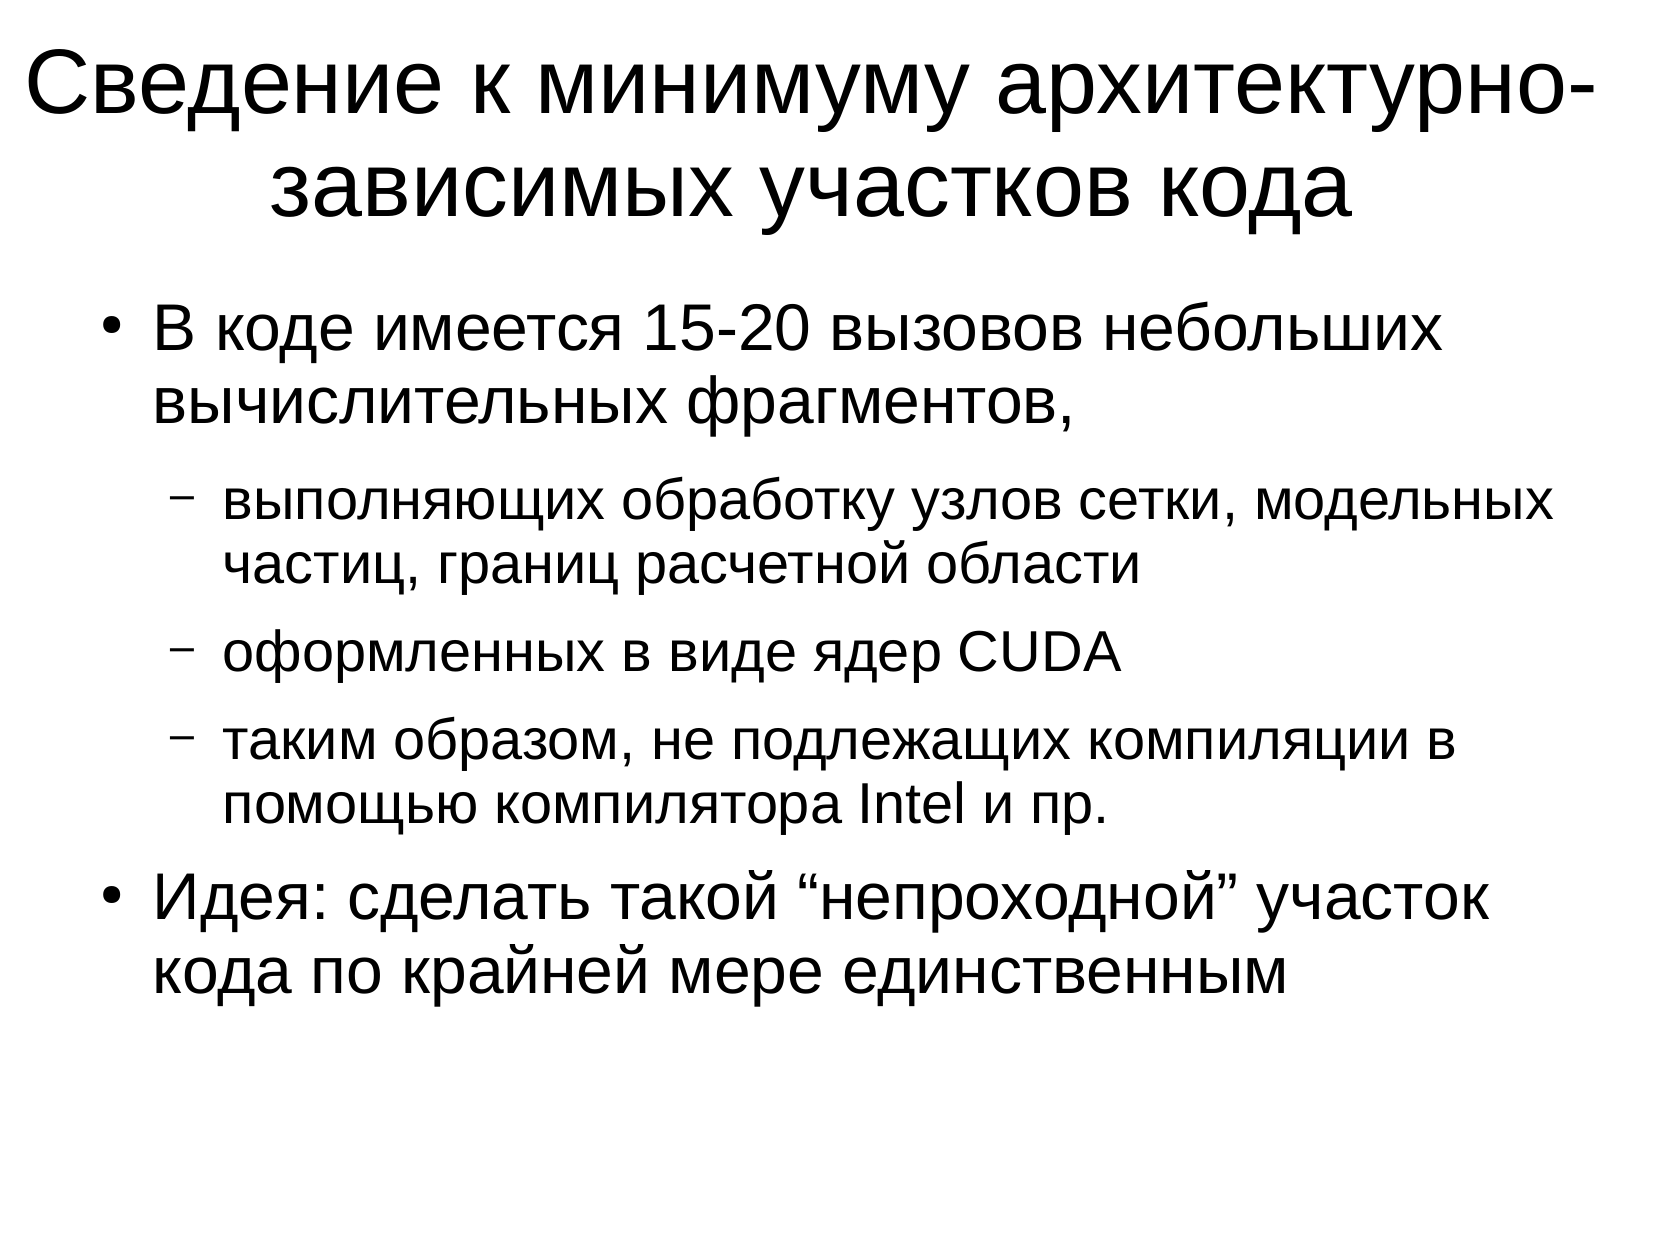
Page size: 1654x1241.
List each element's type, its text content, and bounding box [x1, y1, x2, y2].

title Сведение к минимуму архитектурно-зависимых участков кода [19, 30, 1606, 238]
list В коде имеется 15-20 вызовов небольших вычислительных фрагментов, выполняющих обработку узлов сетки, модельных частиц, границ расчетной области оформленных в виде ядер CUDA таким образом, не подлежащих компиляции в помощью компилятора Intel и пр. Идея: сделать такой “непроходной” участок кода по крайней мере единственным [82, 290, 1571, 1010]
